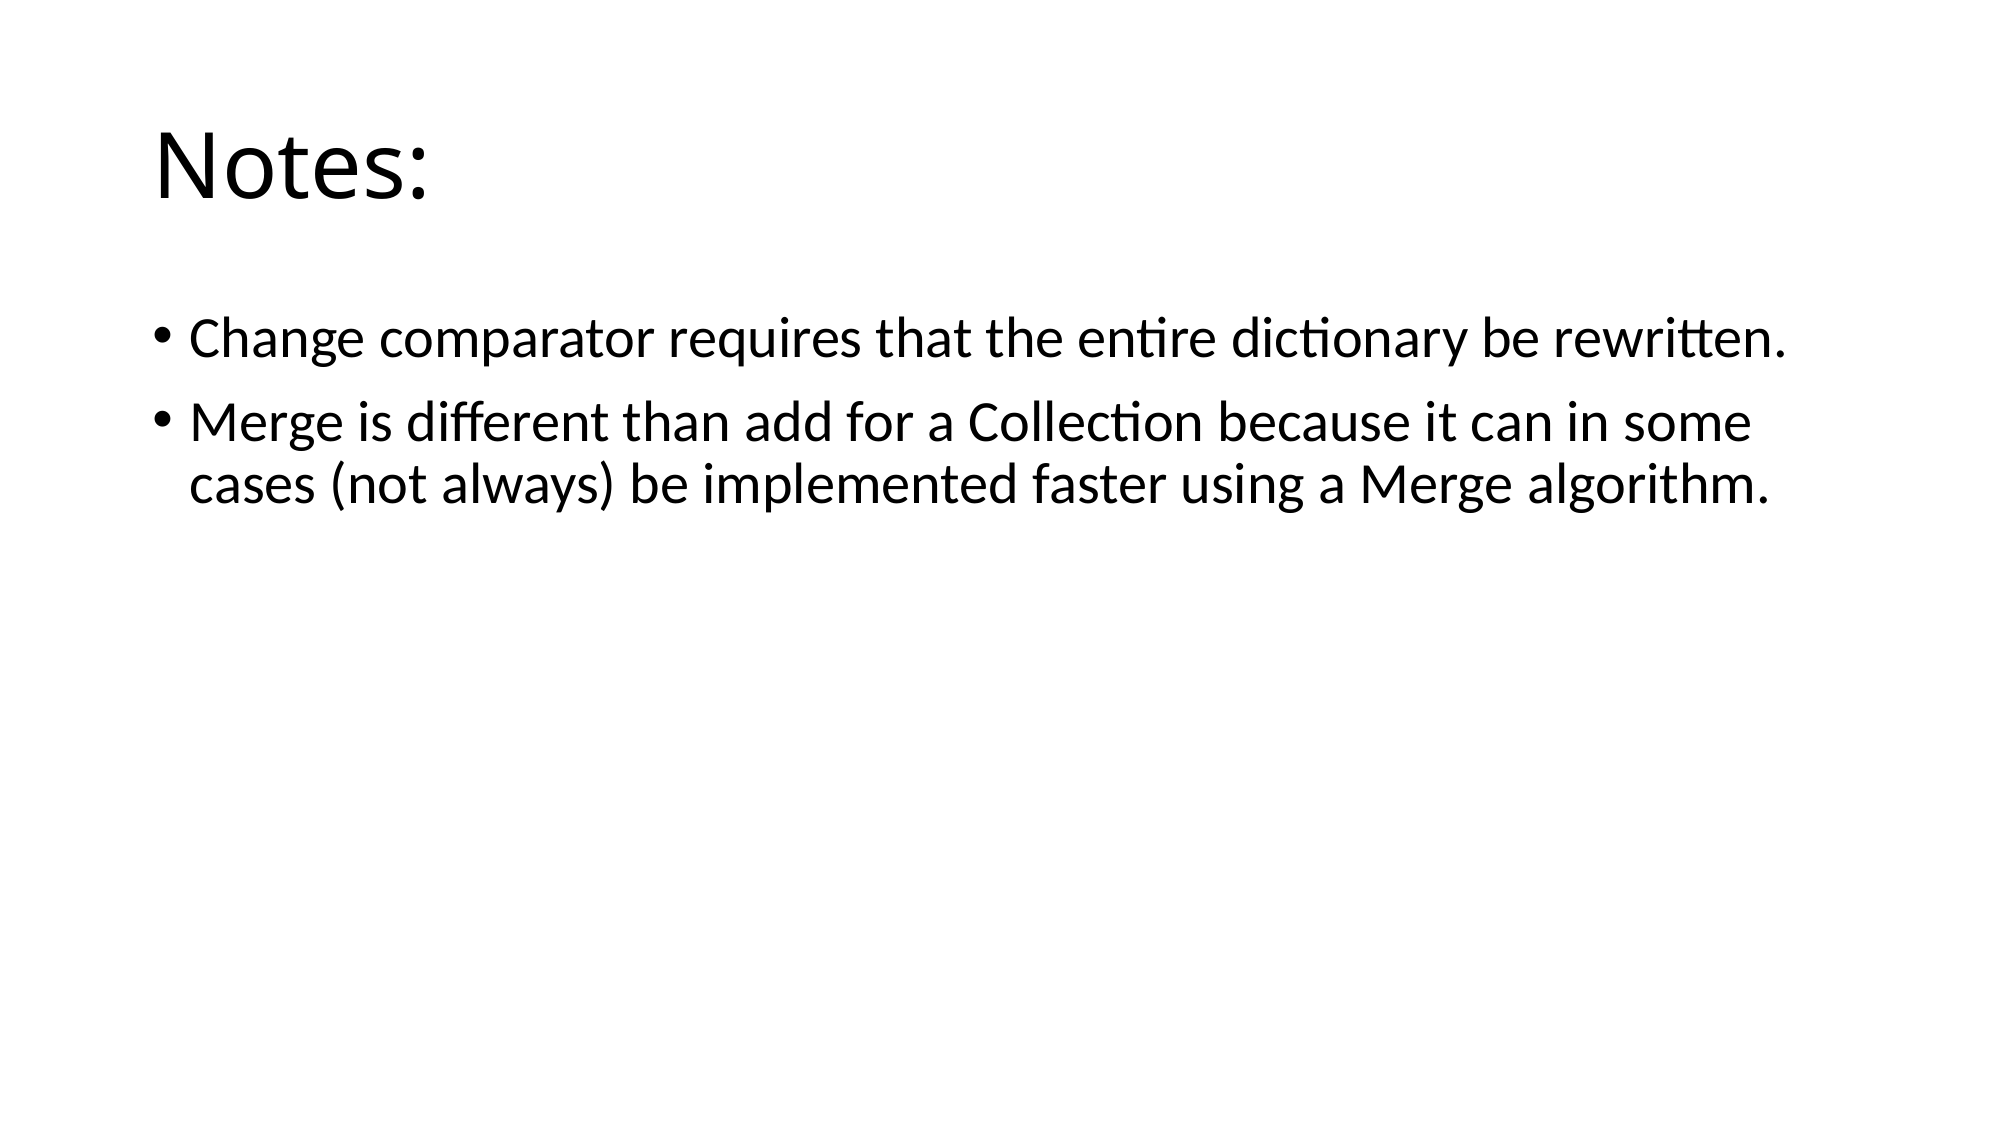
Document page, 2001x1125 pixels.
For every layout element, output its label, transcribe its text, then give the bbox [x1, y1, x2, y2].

title Notes: [137, 59, 1863, 278]
list Change comparator requires that the entire dictionary be rewritten. Merge is different than add for a Collection because it can in some cases (not always) be implemented faster using a Merge algorithm. [137, 299, 1863, 1014]
